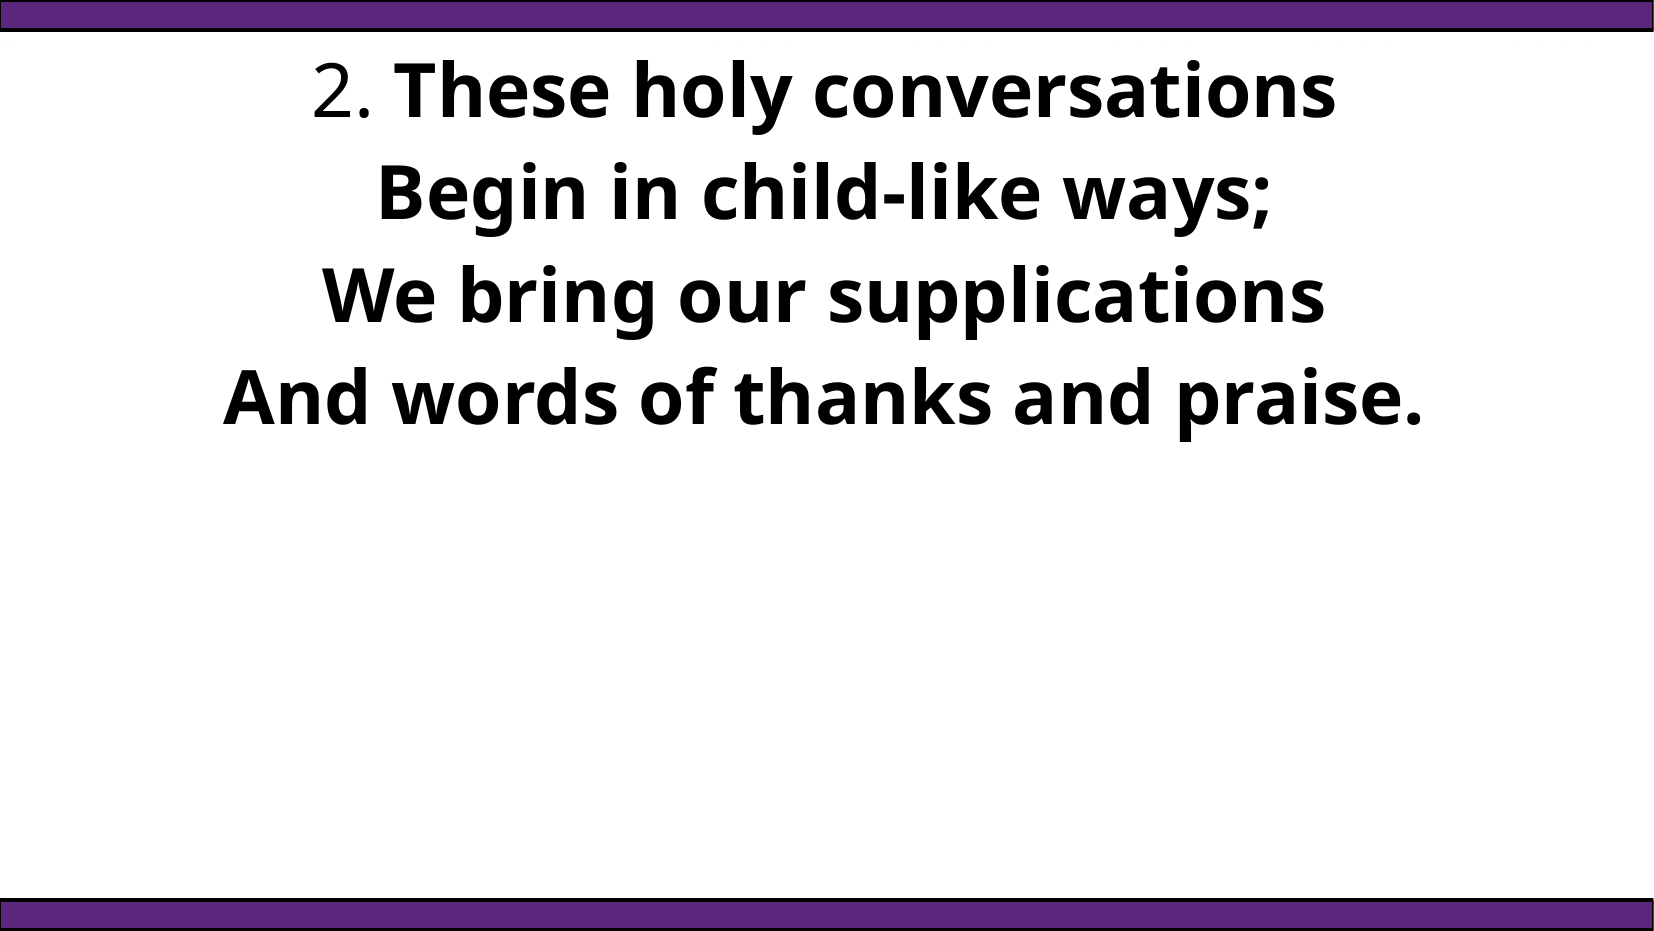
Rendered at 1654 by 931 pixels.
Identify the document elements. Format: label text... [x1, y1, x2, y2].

text_box 2. These holy conversations Begin in child-like ways; We bring our supplications And words of thanks and praise. [120, 30, 1531, 445]
text_box [0, 0, 1654, 31]
picture [0, 31, 1654, 900]
text_box [0, 900, 1654, 931]
